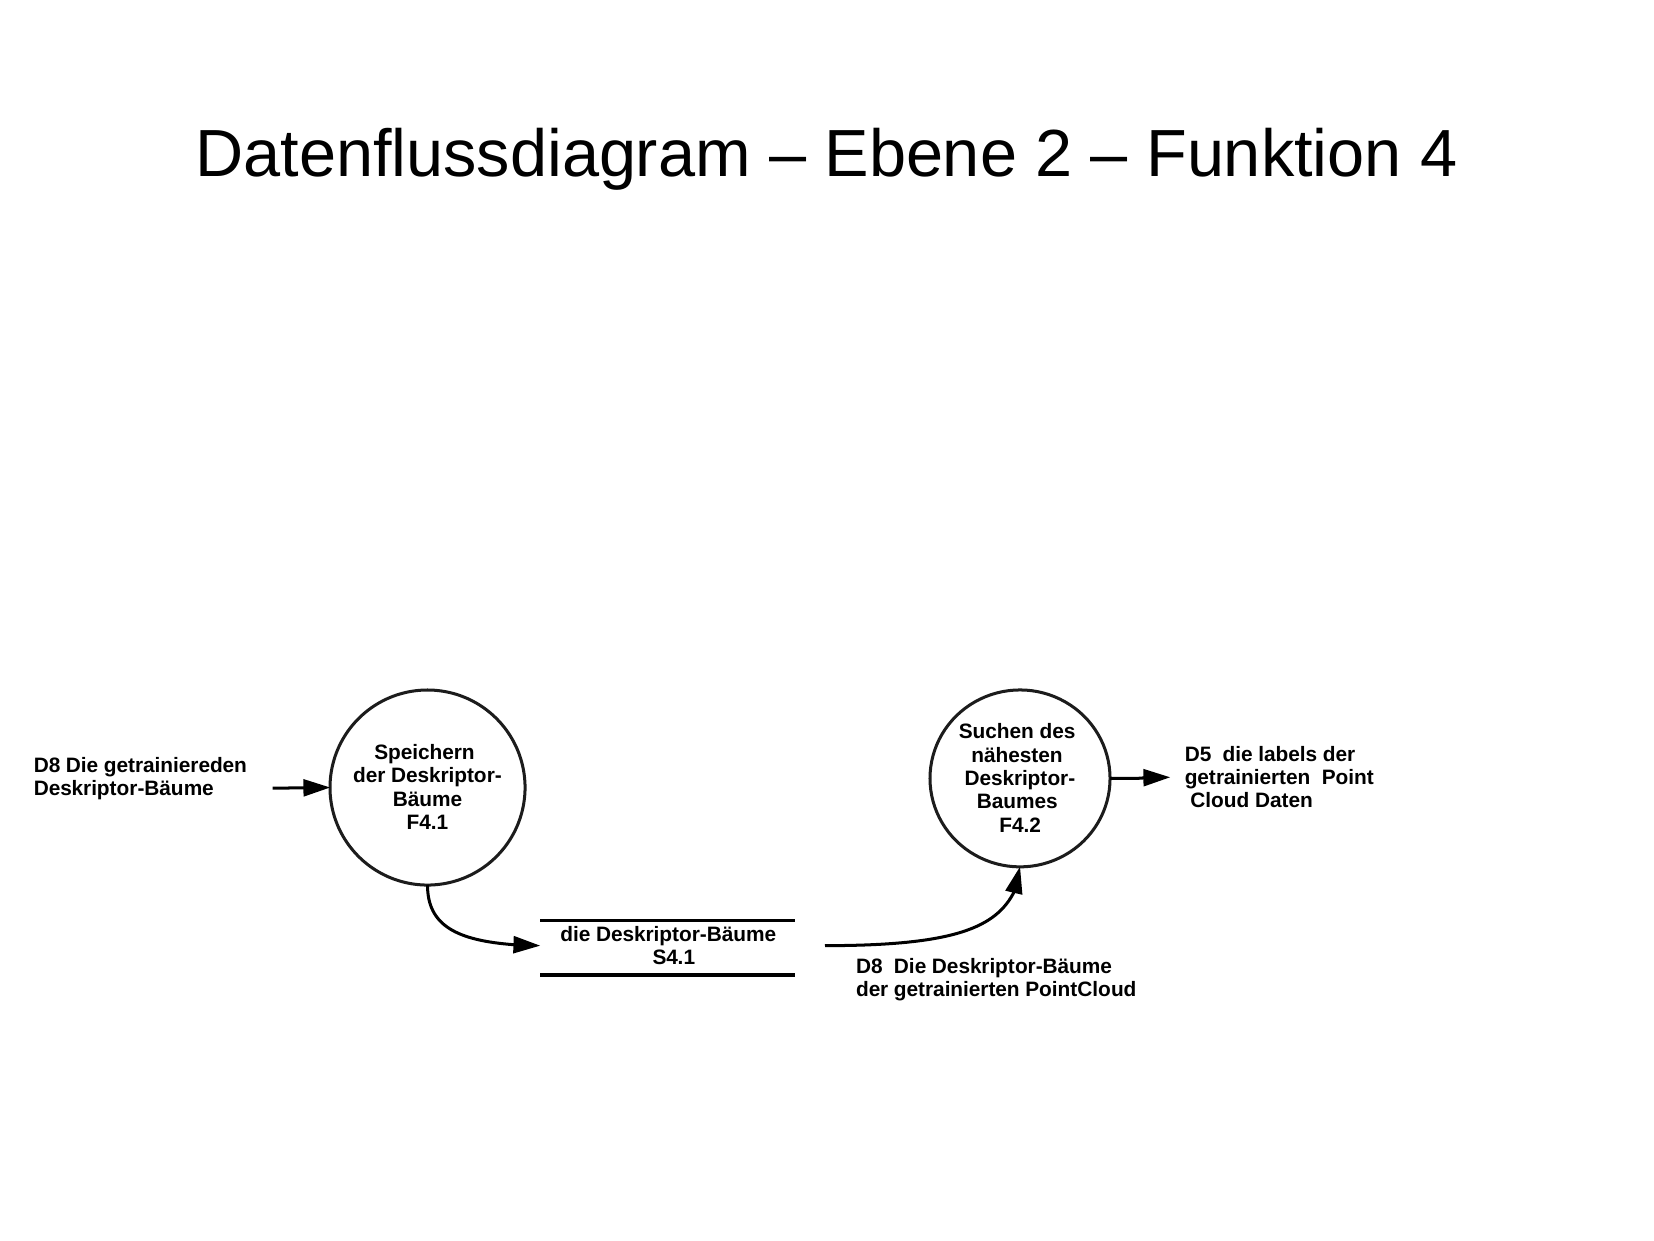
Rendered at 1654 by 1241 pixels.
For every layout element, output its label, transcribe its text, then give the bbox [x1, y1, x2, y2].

text_box die Deskriptor-Bäume S4.1 [540, 915, 826, 977]
text_box D8 Die Deskriptor-Bäume der getrainierten PointCloud [841, 947, 1172, 1023]
text_box D5 die labels der getrainierten Point Cloud Daten [1170, 735, 1531, 820]
title Datenflussdiagram – Ebene 2 – Funktion 4 [82, 49, 1571, 257]
text_box D8 Die getrainiereden Deskriptor-Bäume [19, 745, 273, 831]
text_box Suchen des nähesten Deskriptor- Baumes F4.2 [930, 689, 1111, 867]
text_box Speichern der Deskriptor- Bäume F4.1 [330, 690, 526, 886]
